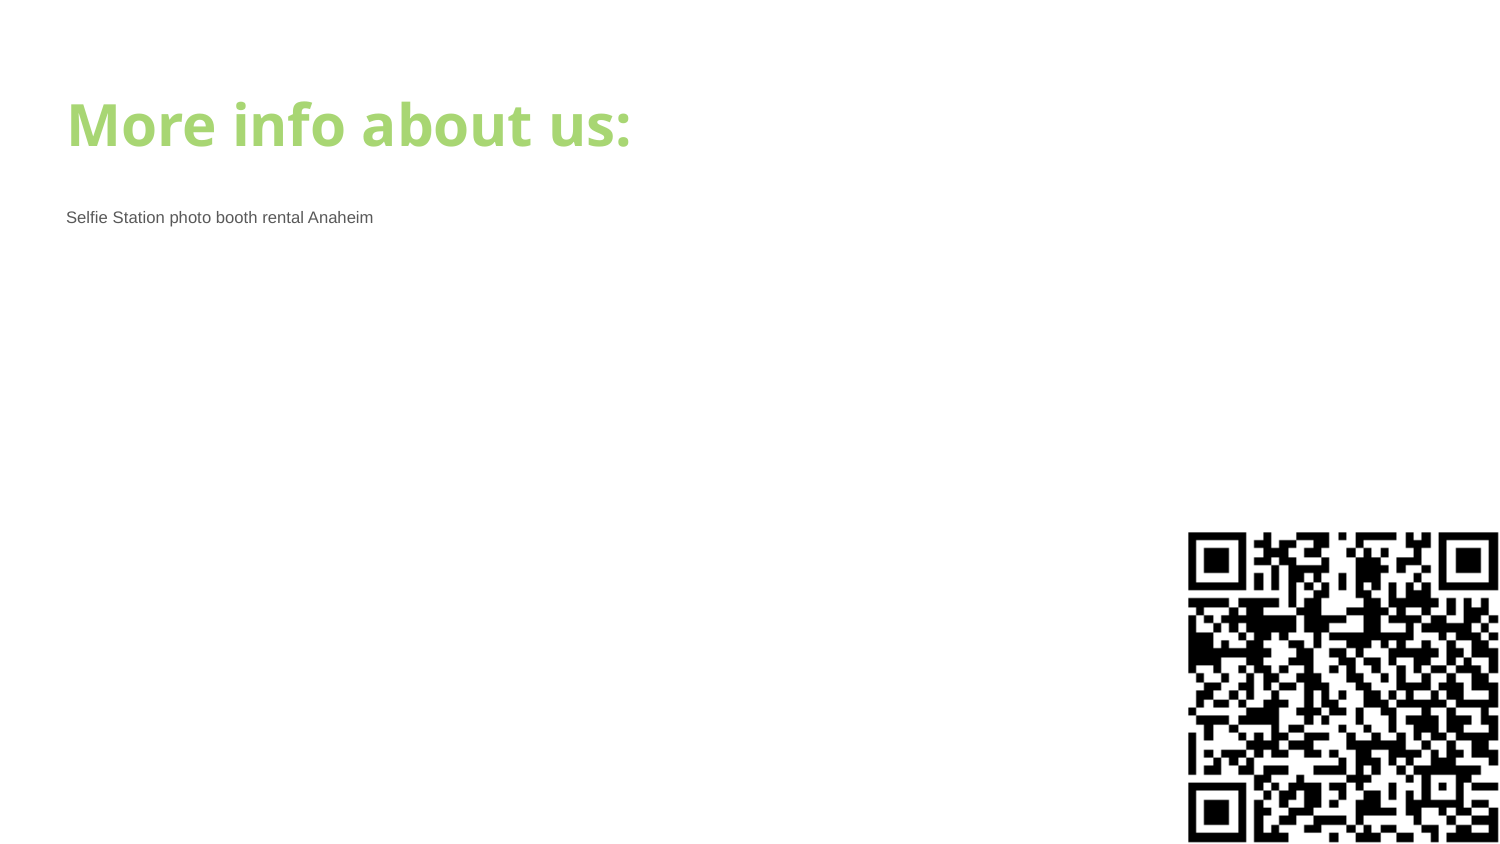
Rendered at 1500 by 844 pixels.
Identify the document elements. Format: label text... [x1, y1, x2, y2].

list Selfie Station photo booth rental Anaheim [51, 189, 1449, 750]
title More info about us: [51, 72, 1449, 167]
picture [1187, 531, 1500, 844]
